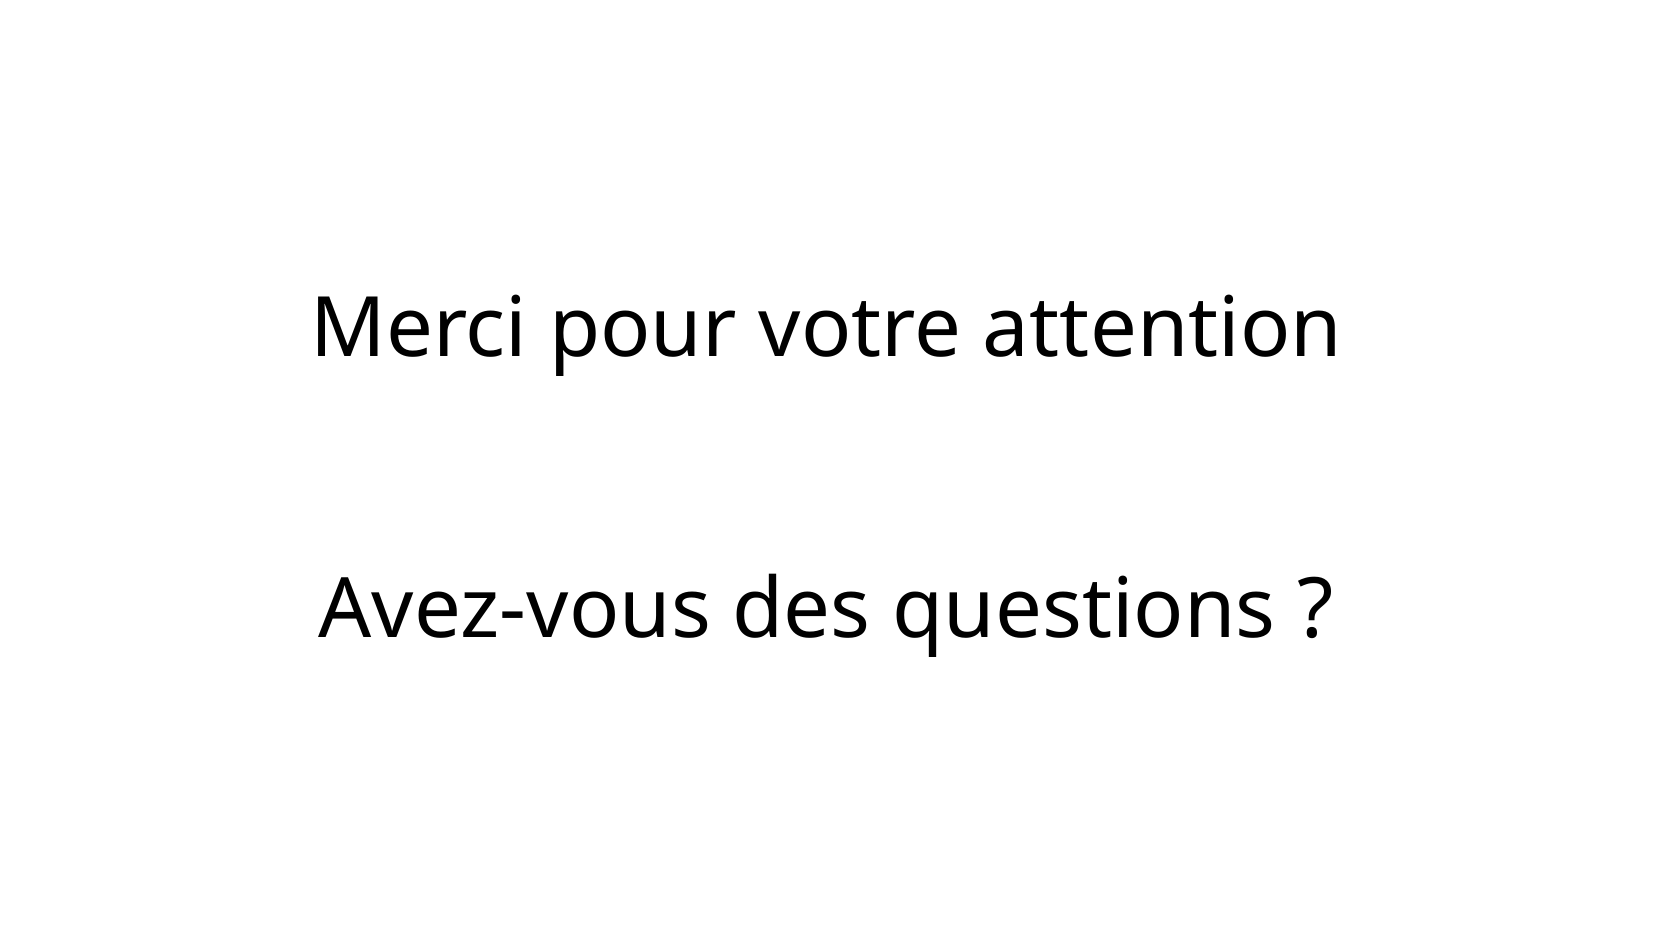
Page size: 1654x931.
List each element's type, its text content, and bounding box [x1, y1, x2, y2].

list Merci pour votre attention Avez-vous des questions ? [82, 267, 1571, 663]
